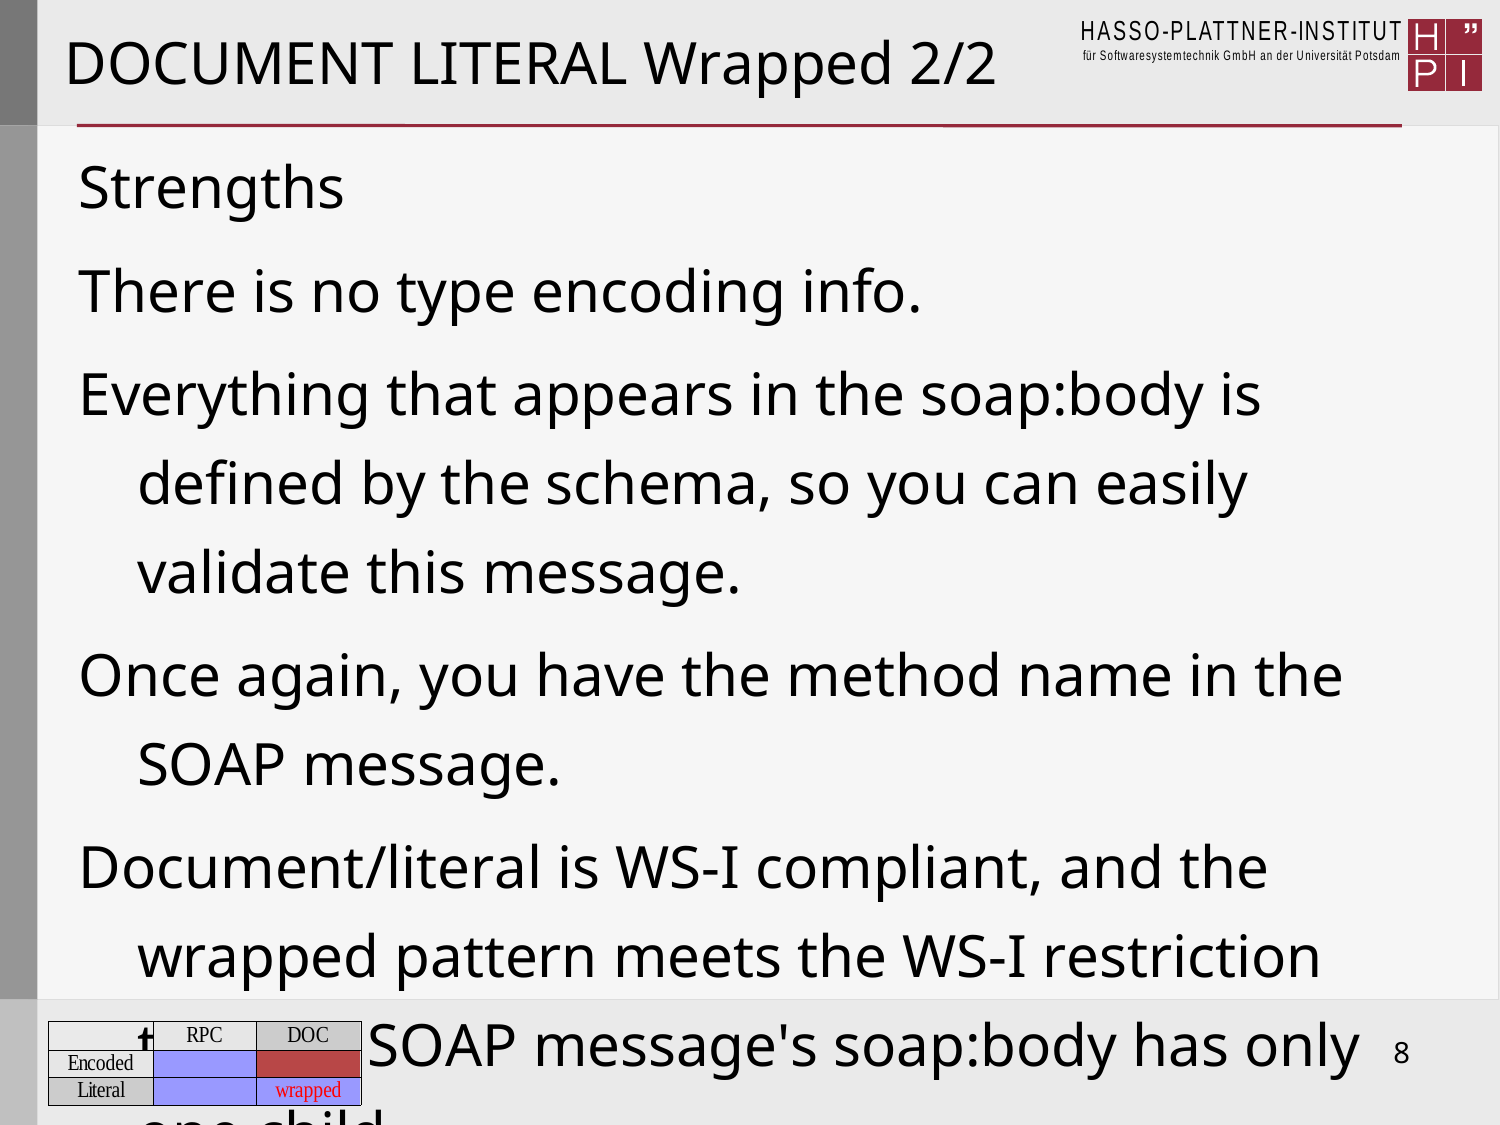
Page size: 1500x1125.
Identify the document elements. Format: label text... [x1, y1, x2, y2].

title DOCUMENT LITERAL Wrapped 2/2 [64, 0, 1070, 137]
list Strengths There is no type encoding info. Everything that appears in the soap:body is defined by the schema, so you can easily validate this message. Once again, you have the method name in the SOAP message. Document/literal is WS-I compliant, and the wrapped pattern meets the WS-I restriction that the SOAP message's soap:body has only one child. Weaknesses * The WSDL is even more complicated. [64, 137, 1415, 1125]
chart [47, 1020, 363, 1108]
